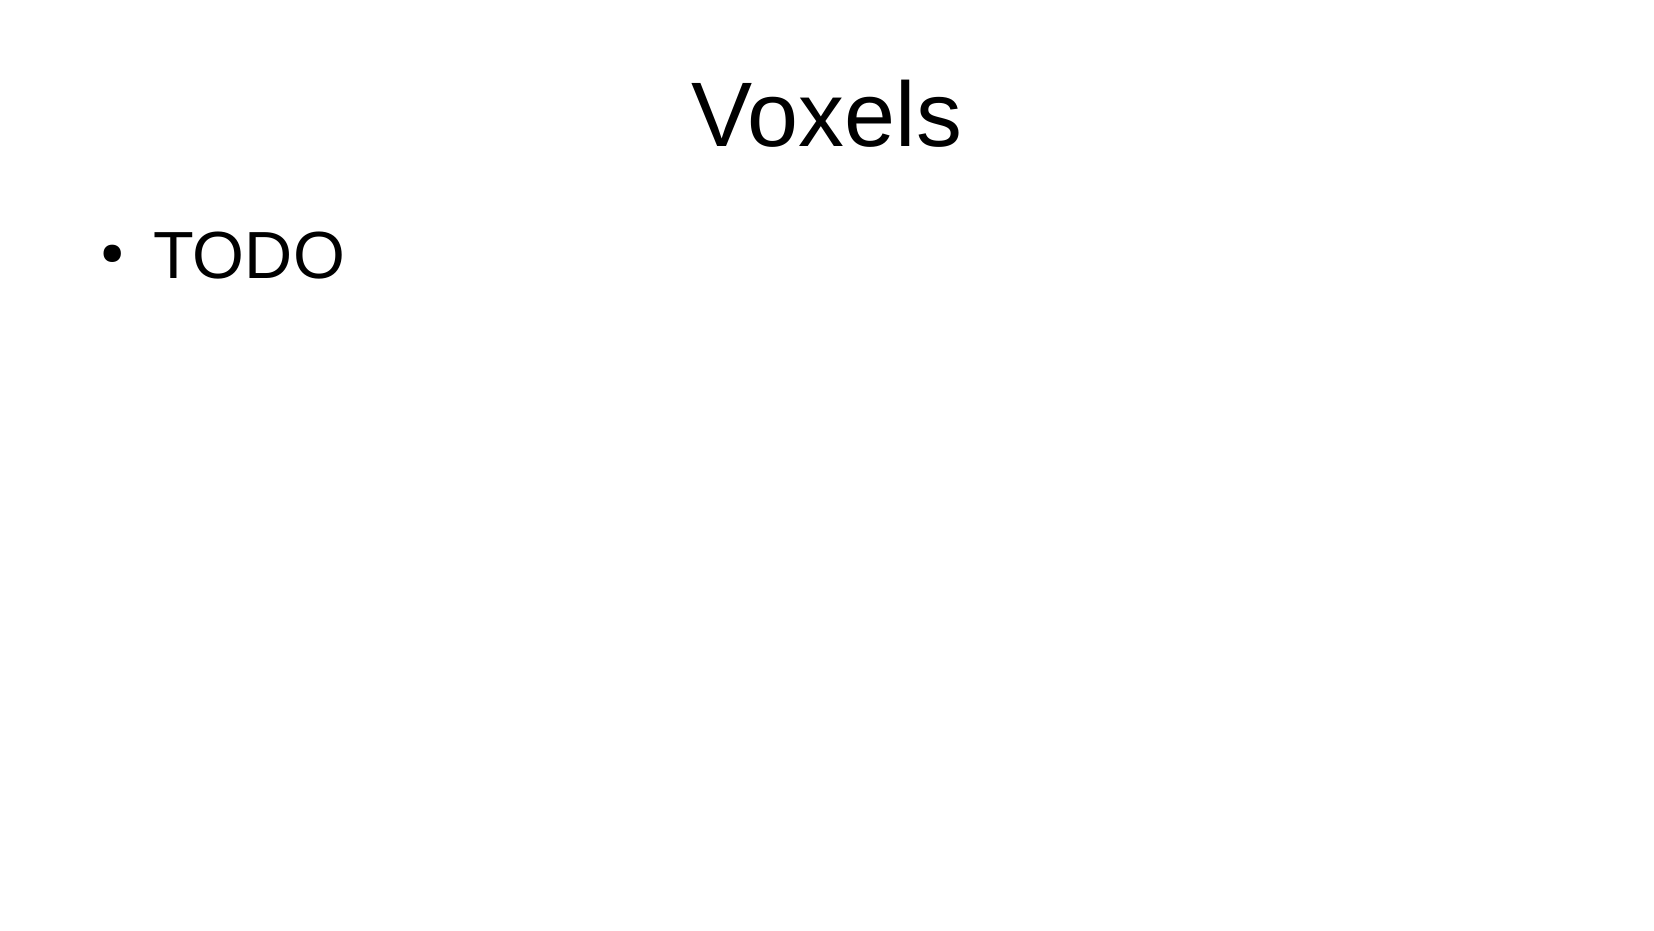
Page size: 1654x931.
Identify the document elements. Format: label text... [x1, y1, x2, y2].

list TODO [82, 217, 1571, 758]
title Voxels [82, 37, 1571, 193]
